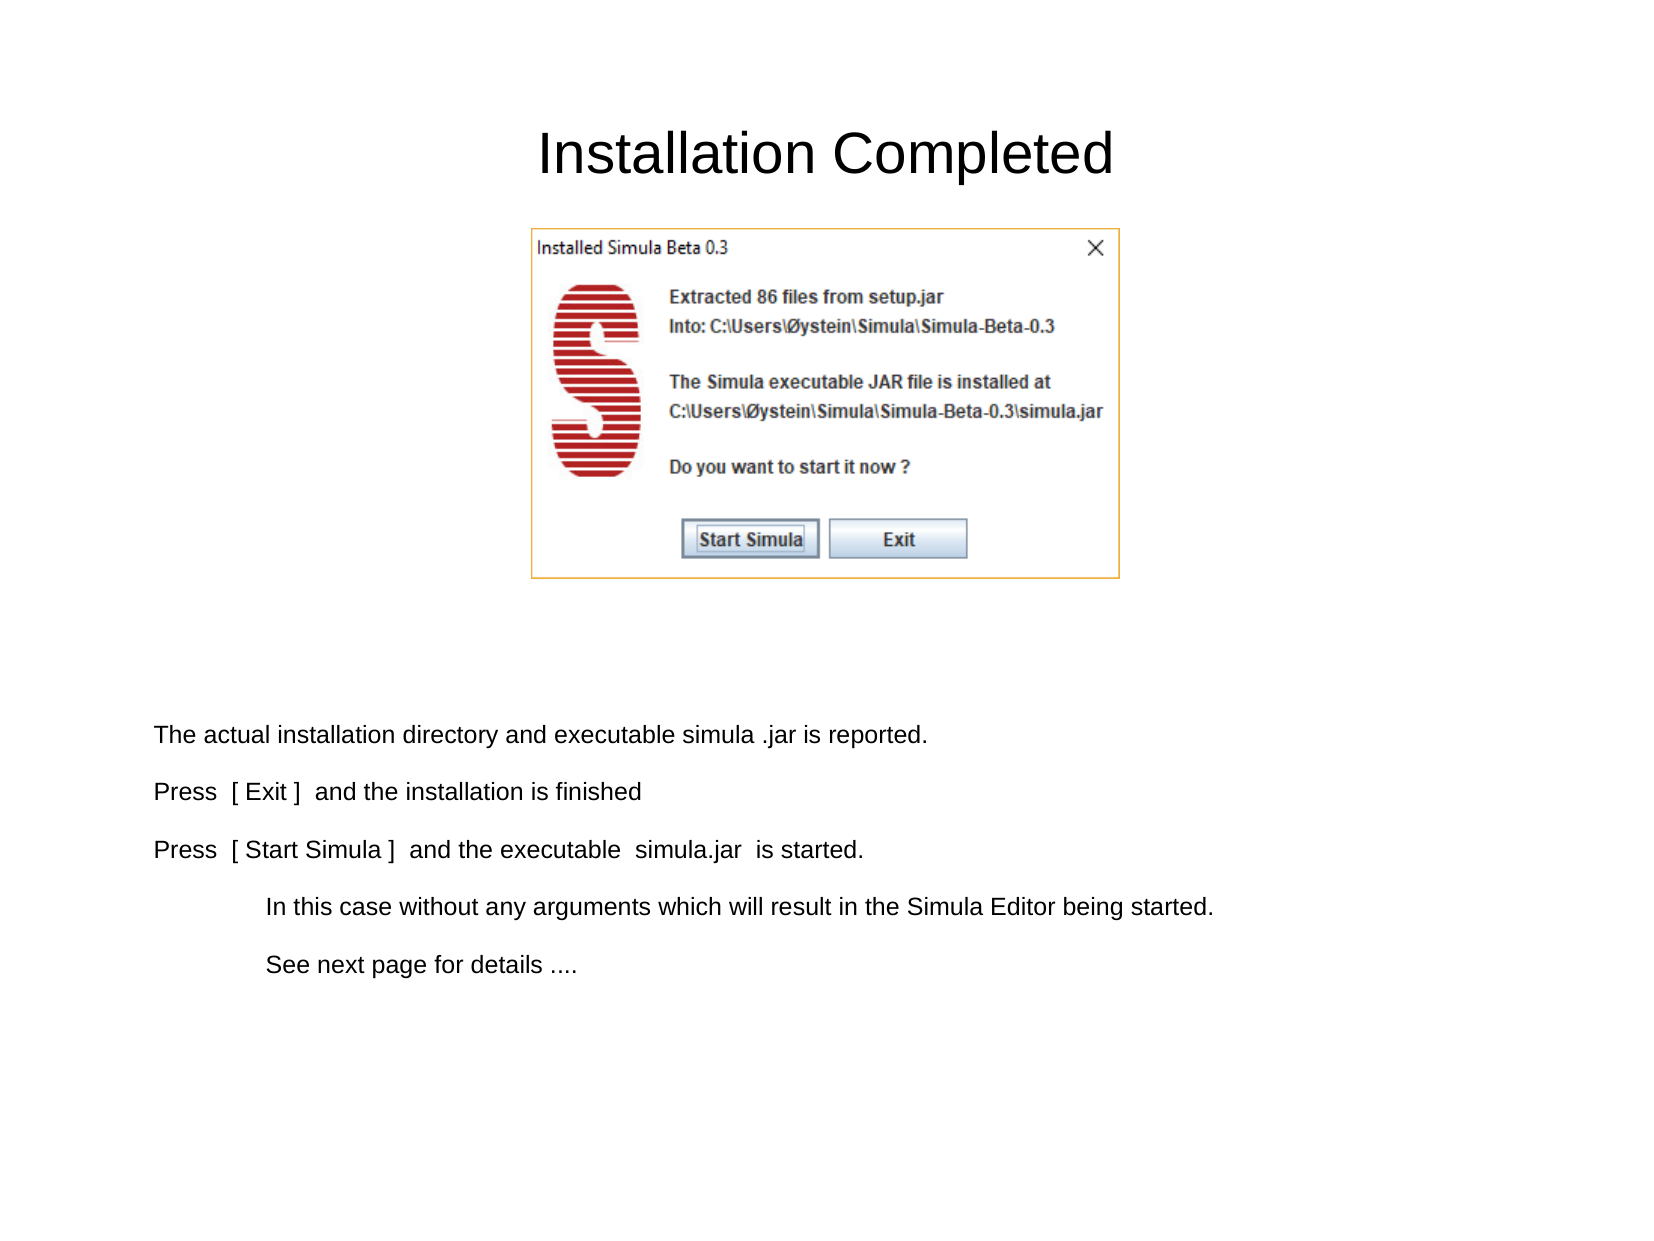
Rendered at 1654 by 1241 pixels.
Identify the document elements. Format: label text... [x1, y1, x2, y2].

title Installation Completed [82, 49, 1571, 257]
list The actual installation directory and executable simula .jar is reported. Press [ Exit ] and the installation is finished Press [ Start Simula ] and the executable simula.jar is started. In this case without any arguments which will result in the Simula Editor being started. See next page for details .... [82, 720, 1571, 1109]
picture [531, 228, 1120, 579]
